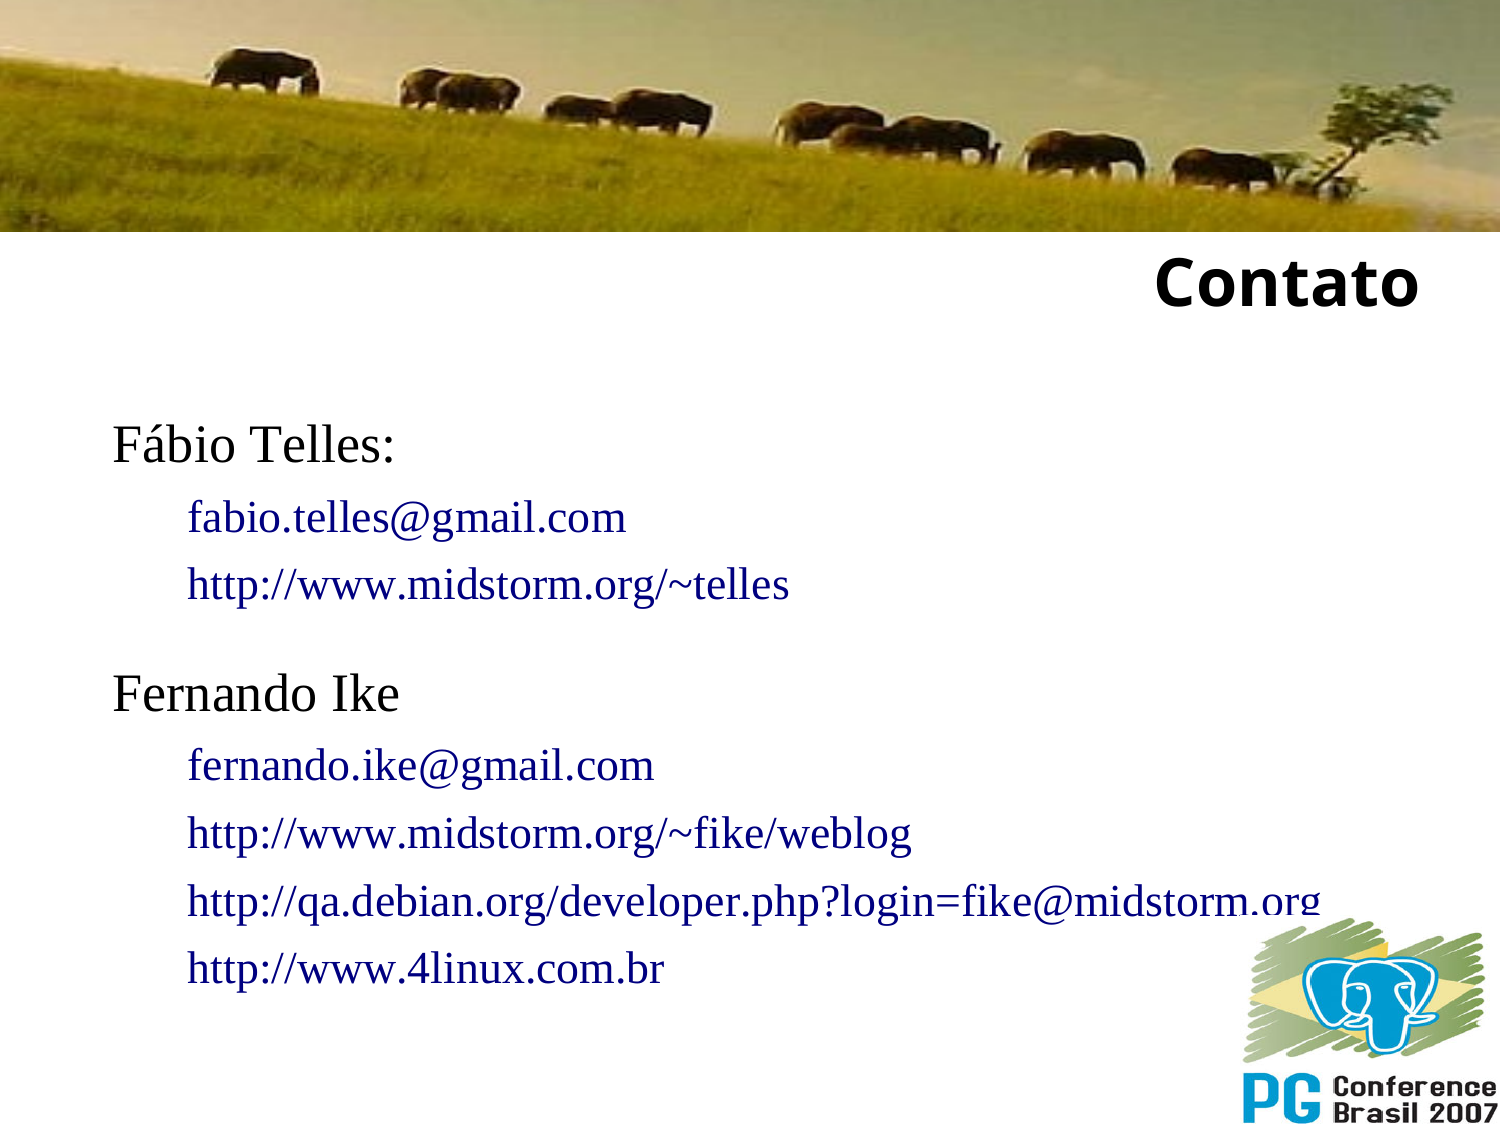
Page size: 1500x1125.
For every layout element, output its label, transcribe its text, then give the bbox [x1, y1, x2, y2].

text_box Contato [473, 232, 1436, 329]
list Fábio Telles: fabio.telles@gmail.com http://www.midstorm.org/~telles Fernando Ike fernando.ike@gmail.com http://www.midstorm.org/~fike/weblog http://qa.debian.org/developer.php?login=fike@midstorm.org http://www.4linux.com.br [112, 354, 1388, 1035]
picture [1240, 915, 1500, 1125]
picture [0, 0, 1500, 232]
